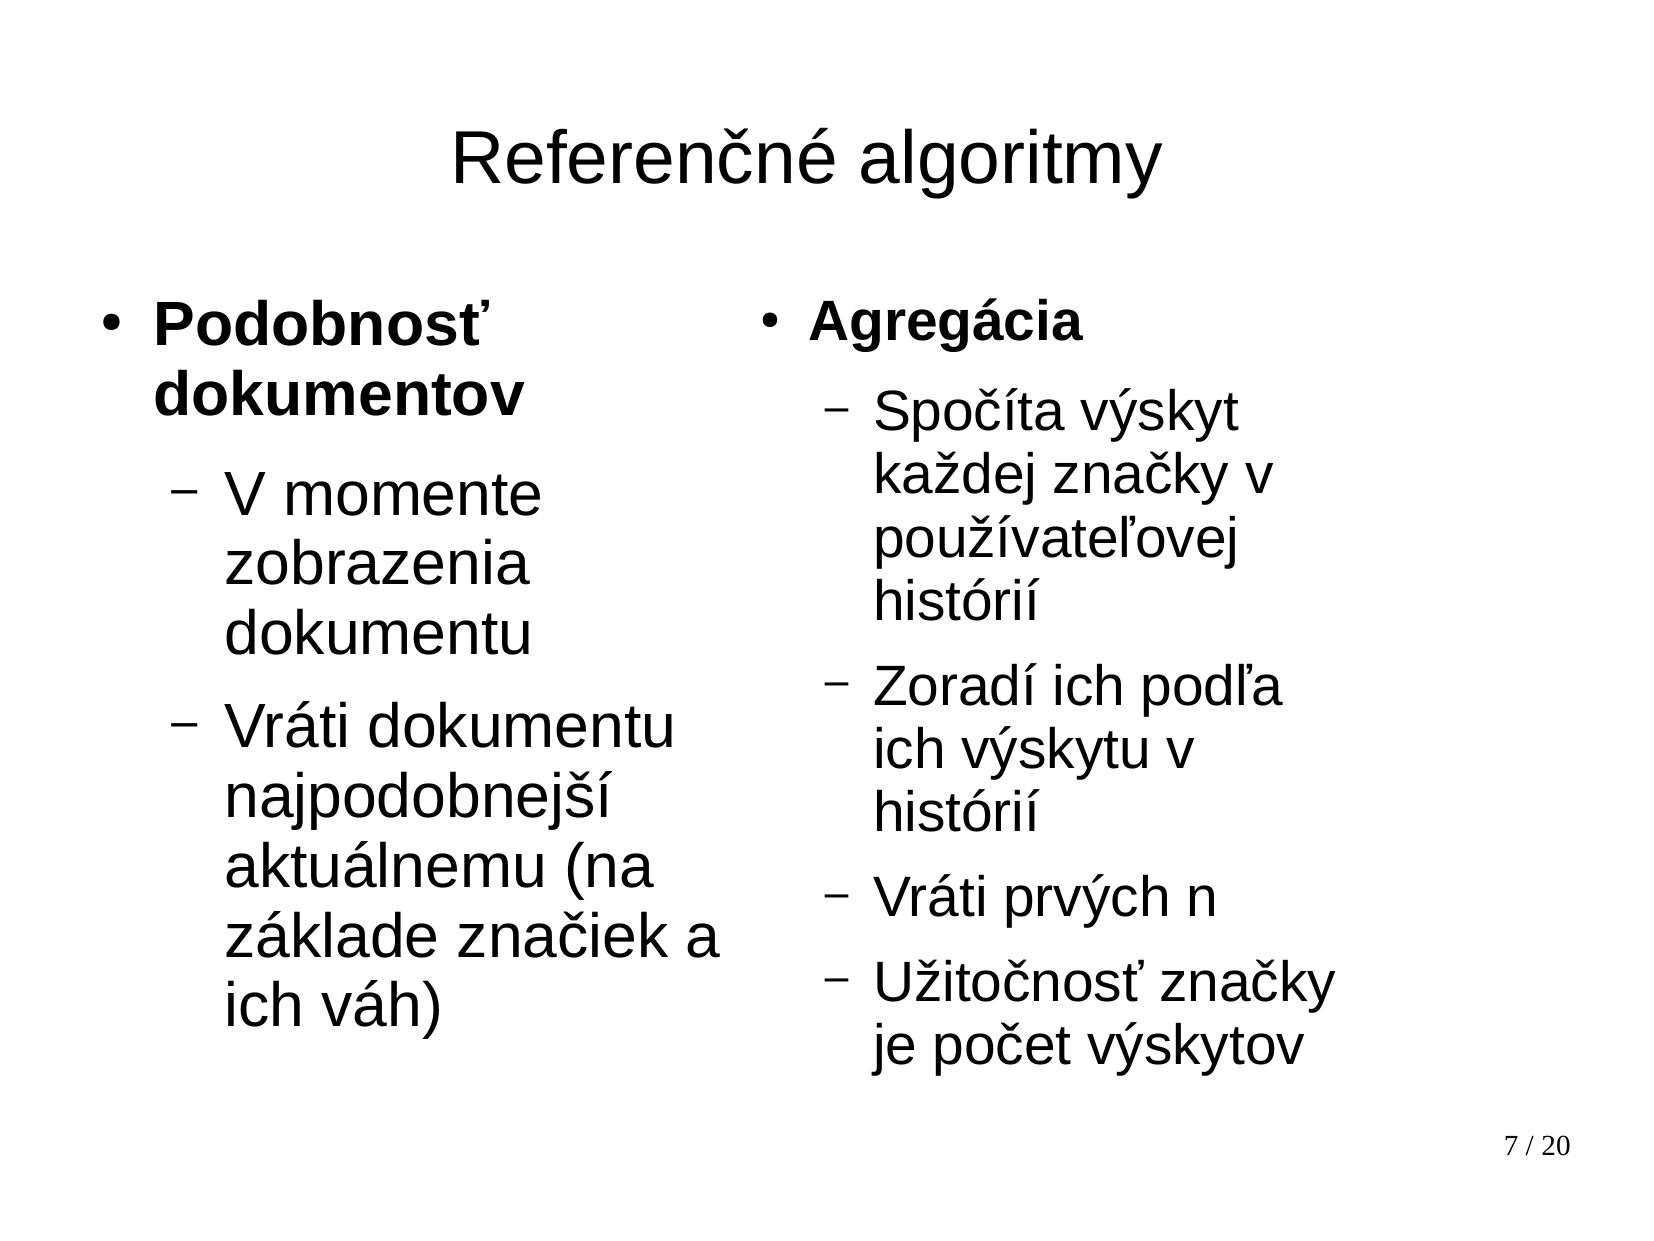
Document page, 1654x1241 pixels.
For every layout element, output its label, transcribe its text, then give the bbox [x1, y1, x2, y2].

list Podobnosť dokumentov V momente zobrazenia dokumentu Vráti dokumentu najpodobnejší aktuálnemu (na základe značiek a ich váh) [82, 289, 744, 1146]
list Agregácia Spočíta výskyt každej značky v používateľovej histórií Zoradí ich podľa ich výskytu v histórií Vráti prvých n Užitočnosť značky je počet výskytov [744, 289, 1342, 1146]
title Referenčné algoritmy [104, 17, 1510, 297]
